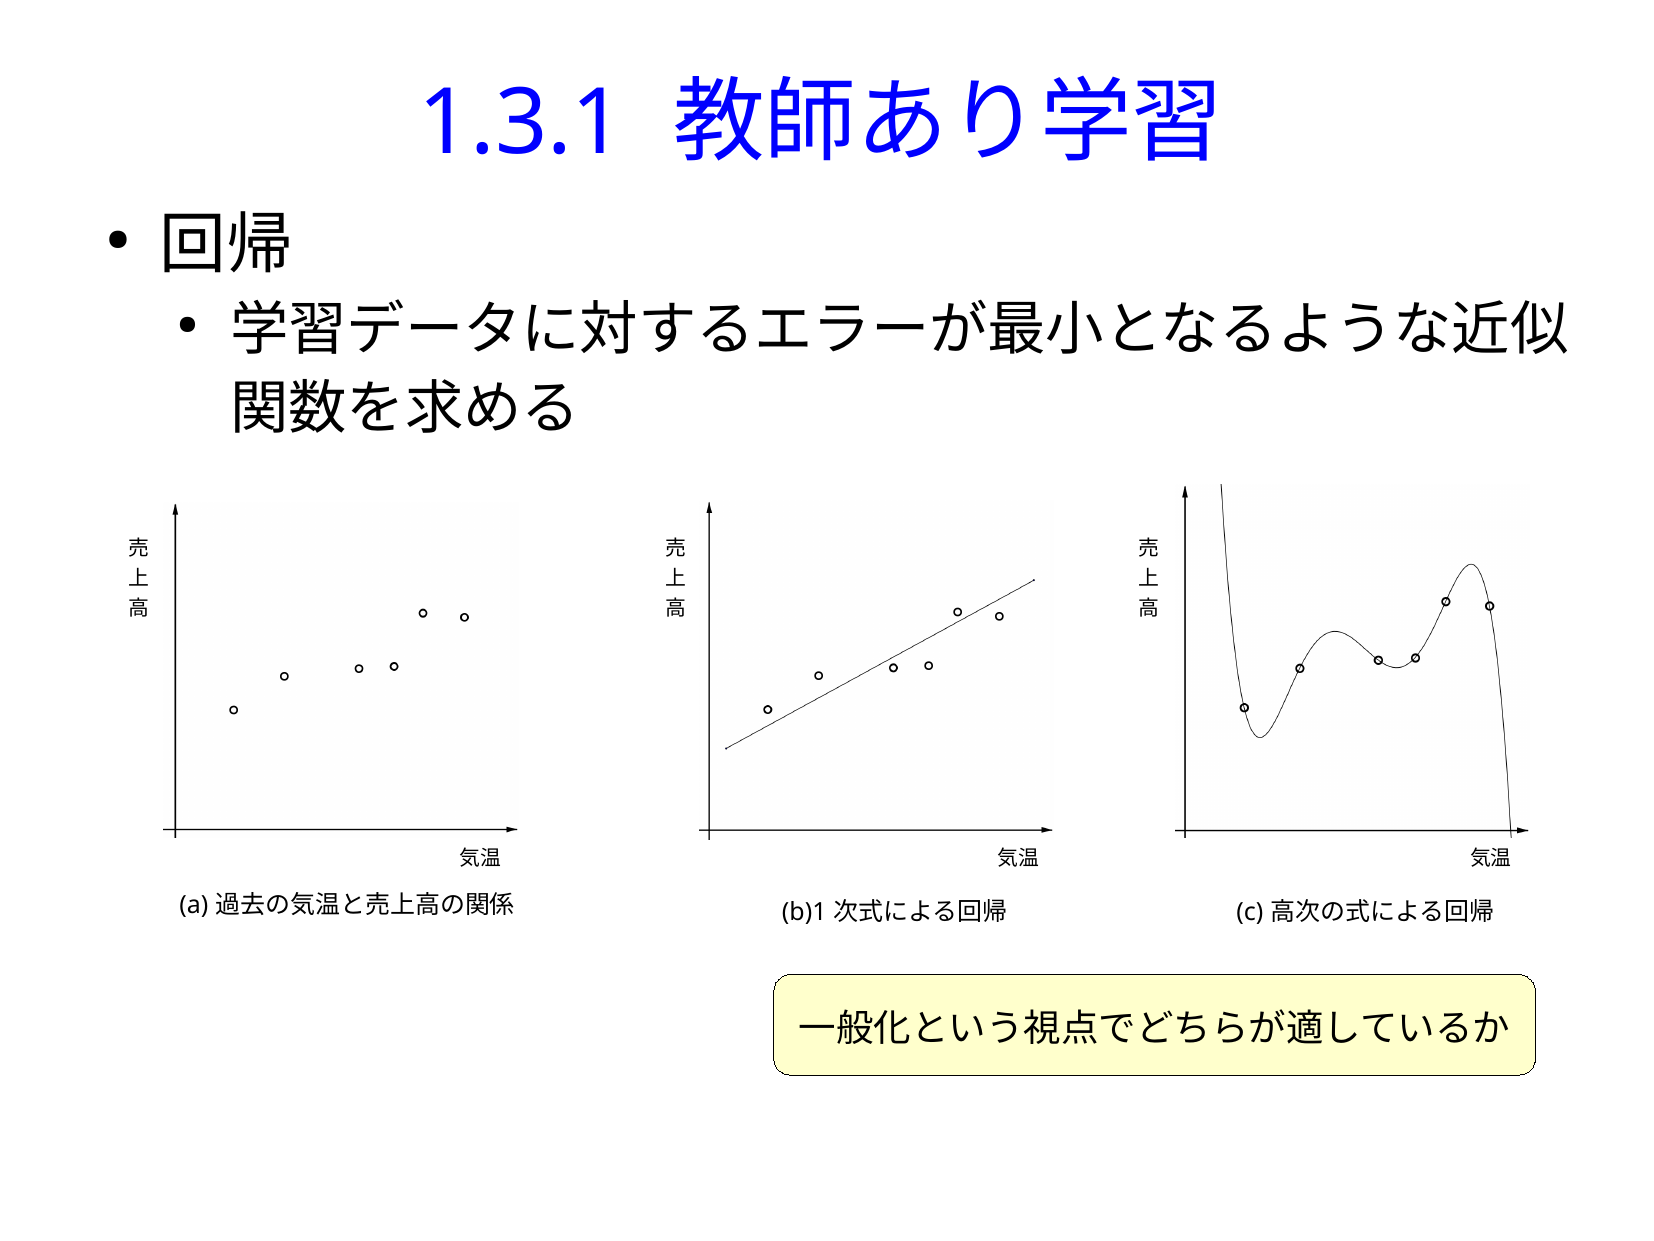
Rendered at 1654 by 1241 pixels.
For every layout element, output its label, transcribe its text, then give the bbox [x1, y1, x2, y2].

text_box 気温 [982, 834, 1054, 881]
text_box 売 上 高 [1123, 523, 1174, 633]
text_box (c)高次の式による回帰 [1221, 884, 1519, 937]
picture [1175, 484, 1530, 838]
text_box (b)1次式による回帰 [767, 884, 1032, 937]
text_box 気温 [1455, 834, 1527, 881]
text_box (a)過去の気温と売上高の関係 [164, 877, 539, 930]
text_box 売 上 高 [651, 523, 702, 633]
text_box 一般化という視点でどちらが適しているか [773, 974, 1536, 1076]
picture [163, 502, 519, 839]
list 回帰 学習データに対するエラーが最小となるような近似関数を求める [88, 196, 1577, 916]
title 1.3.1 教師あり学習 [76, 49, 1565, 187]
text_box 気温 [445, 834, 517, 881]
text_box 売 上 高 [113, 523, 164, 633]
picture [699, 500, 1054, 840]
